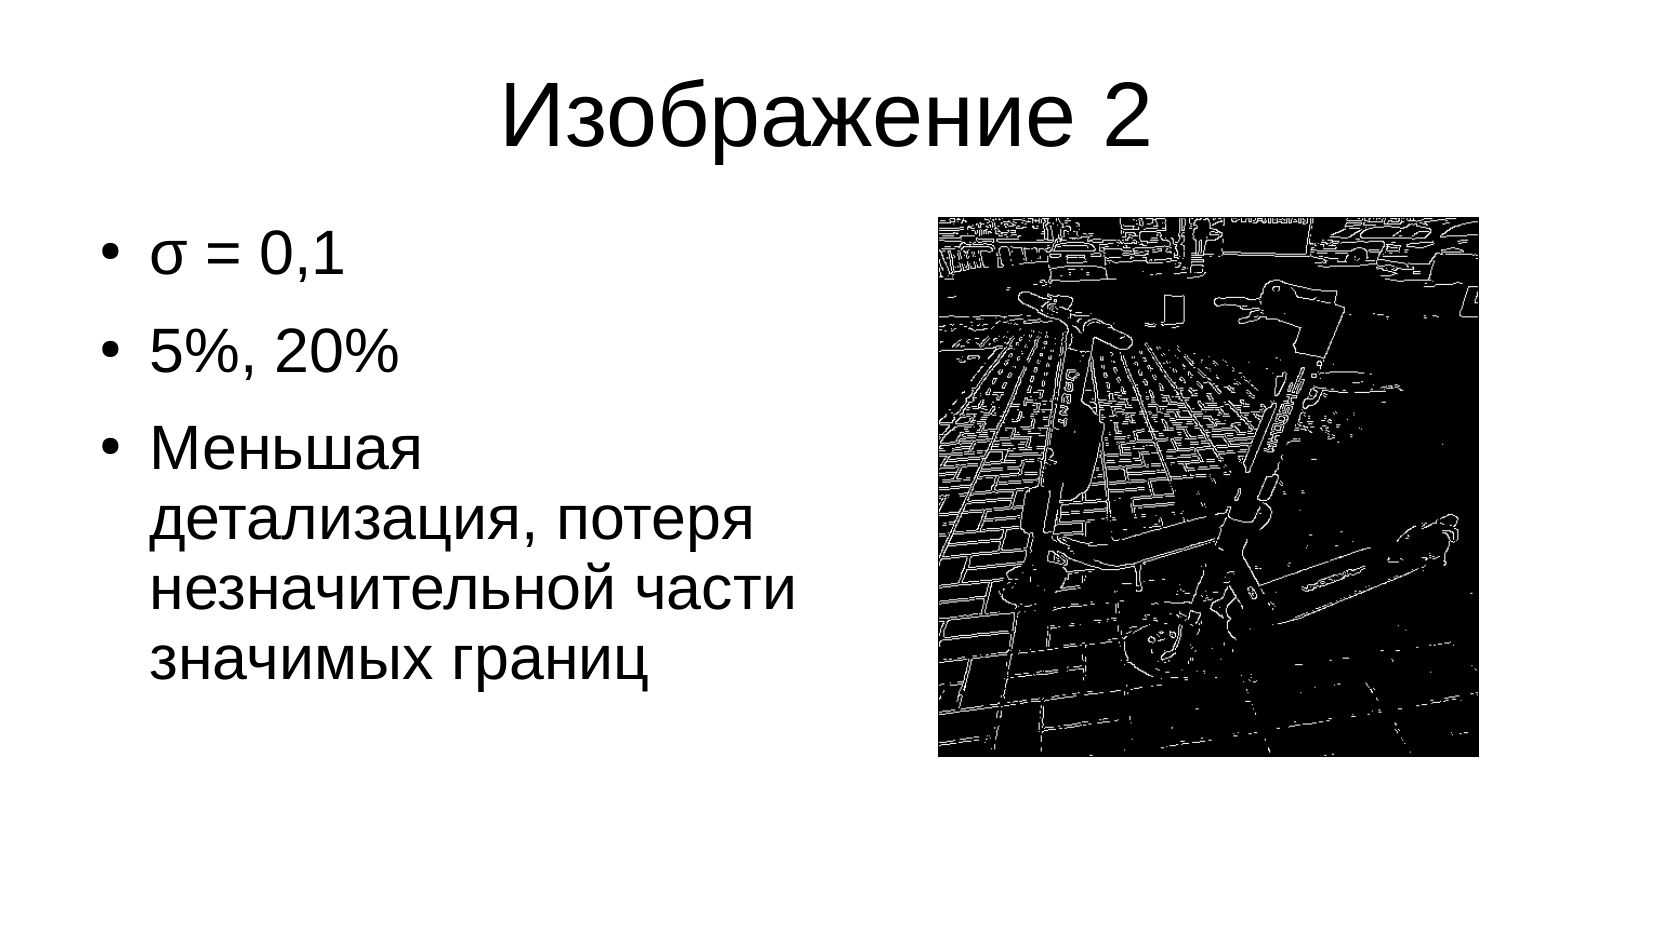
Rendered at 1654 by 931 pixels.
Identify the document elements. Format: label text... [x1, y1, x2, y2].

list σ = 0,1 5%, 20% Меньшая детализация, потеря незначительной части значимых границ [82, 217, 809, 758]
title Изображение 2 [82, 37, 1571, 193]
picture [938, 217, 1479, 758]
